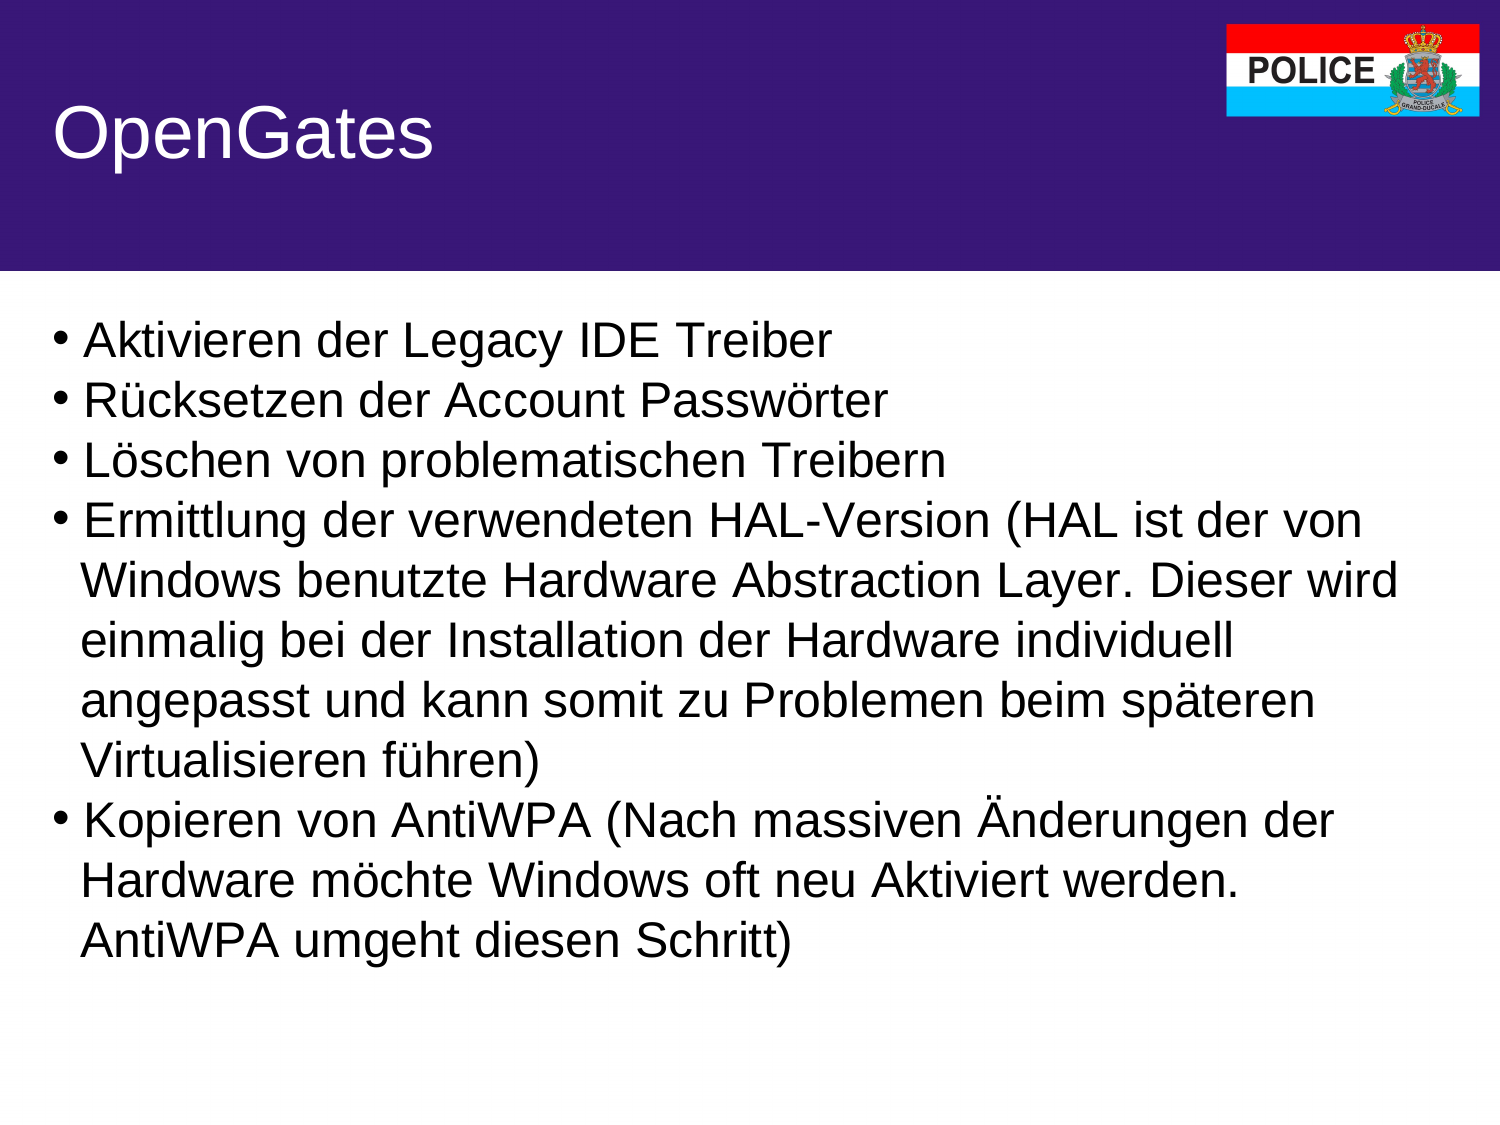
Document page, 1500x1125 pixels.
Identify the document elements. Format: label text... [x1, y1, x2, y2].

picture [0, 0, 1500, 1125]
text_box Aktivieren der Legacy IDE Treiber Rücksetzen der Account Passwörter Löschen von problematischen Treibern Ermittlung der verwendeten HAL-Version (HAL ist der von Windows benutzte Hardware Abstraction Layer. Dieser wird einmalig bei der Installation der Hardware individuell angepasst und kann somit zu Problemen beim späteren Virtualisieren führen) Kopieren von AntiWPA (Nach massiven Änderungen der Hardware möchte Windows oft neu Aktiviert werden. AntiWPA umgeht diesen Schritt) [37, 299, 1463, 1088]
title OpenGates [37, 2, 1201, 263]
